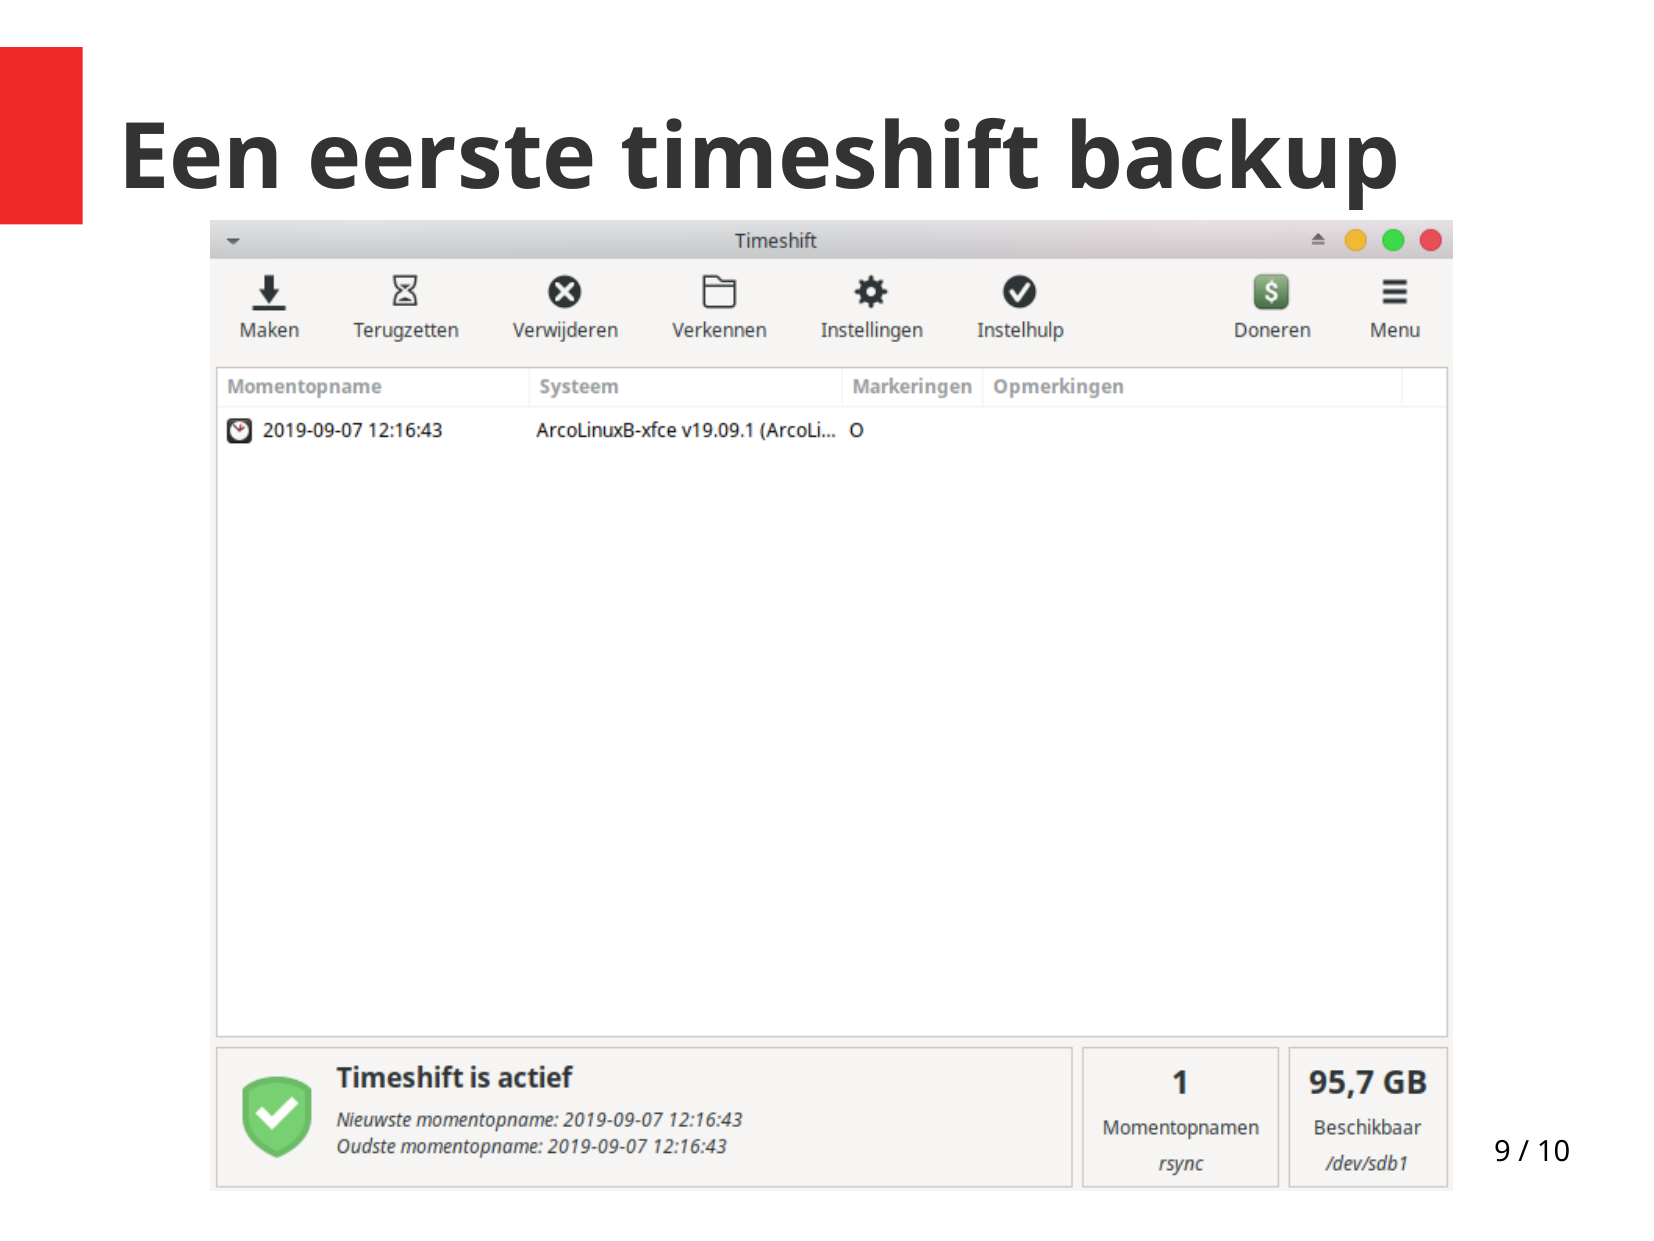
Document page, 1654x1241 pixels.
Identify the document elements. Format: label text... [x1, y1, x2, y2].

picture [210, 220, 1453, 1191]
title Een eerste timeshift backup [118, 49, 1571, 257]
